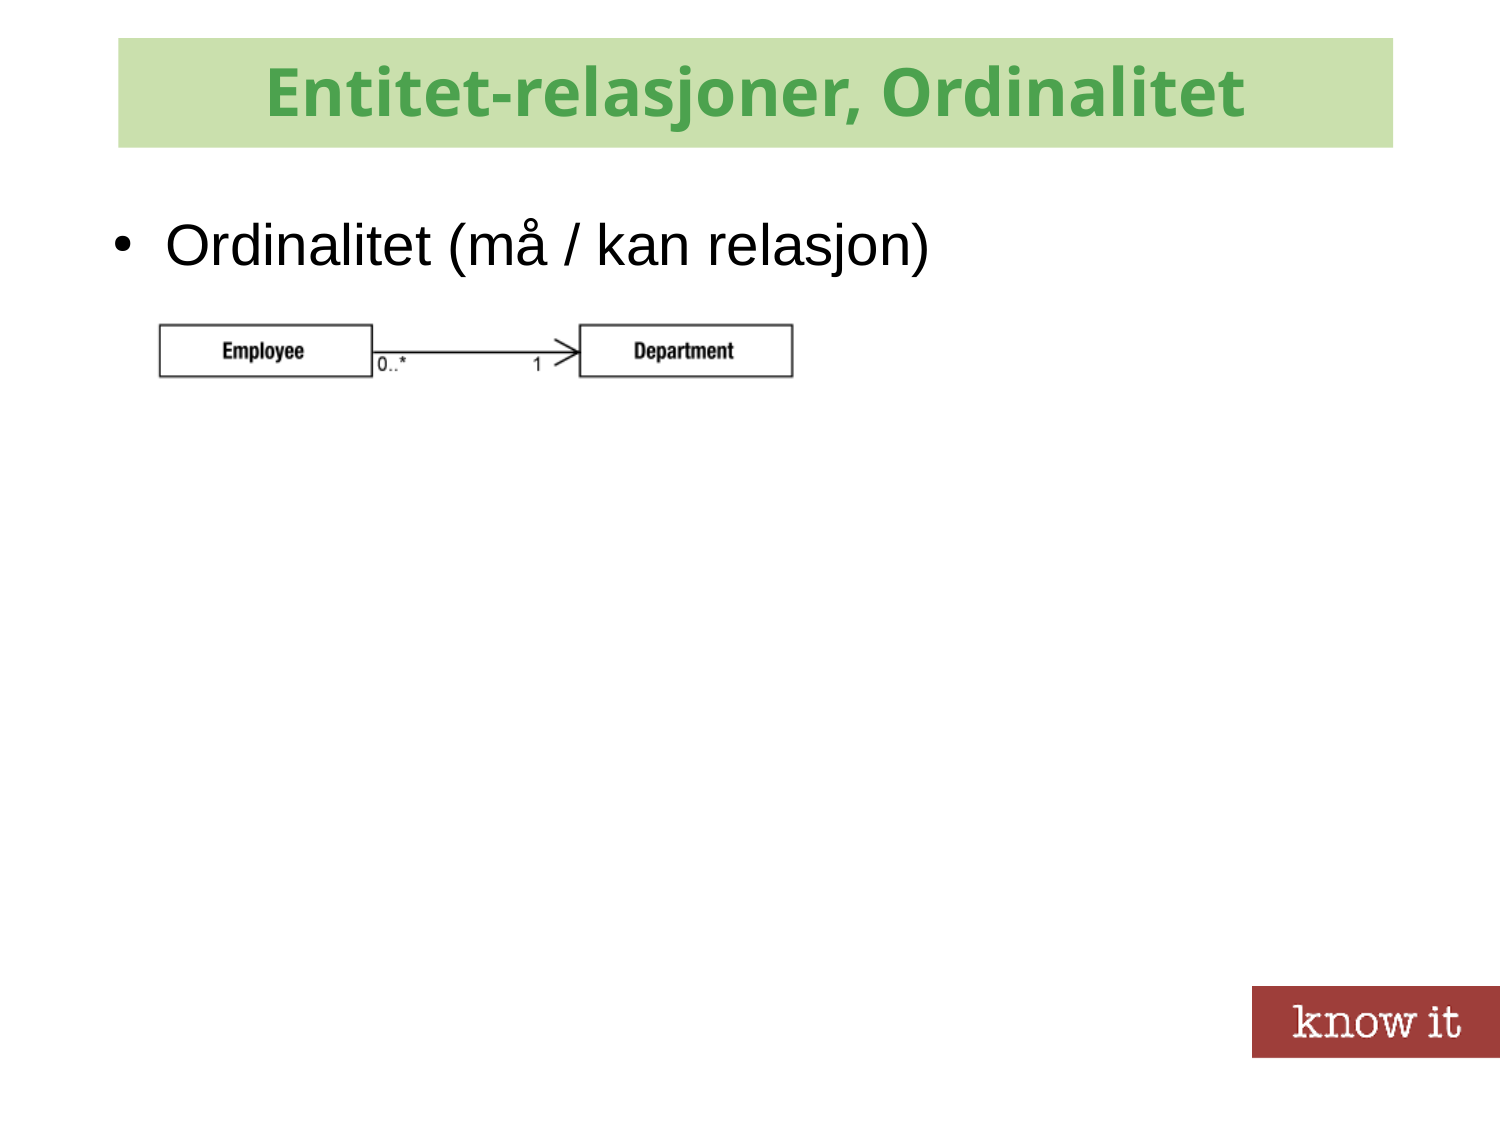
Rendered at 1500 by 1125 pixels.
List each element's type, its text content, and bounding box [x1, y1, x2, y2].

picture [1252, 986, 1500, 1058]
picture [154, 318, 802, 383]
list Ordinalitet (må / kan relasjon) [94, 212, 1354, 283]
text_box Entitet-relasjoner, Ordinalitet [118, 38, 1394, 148]
